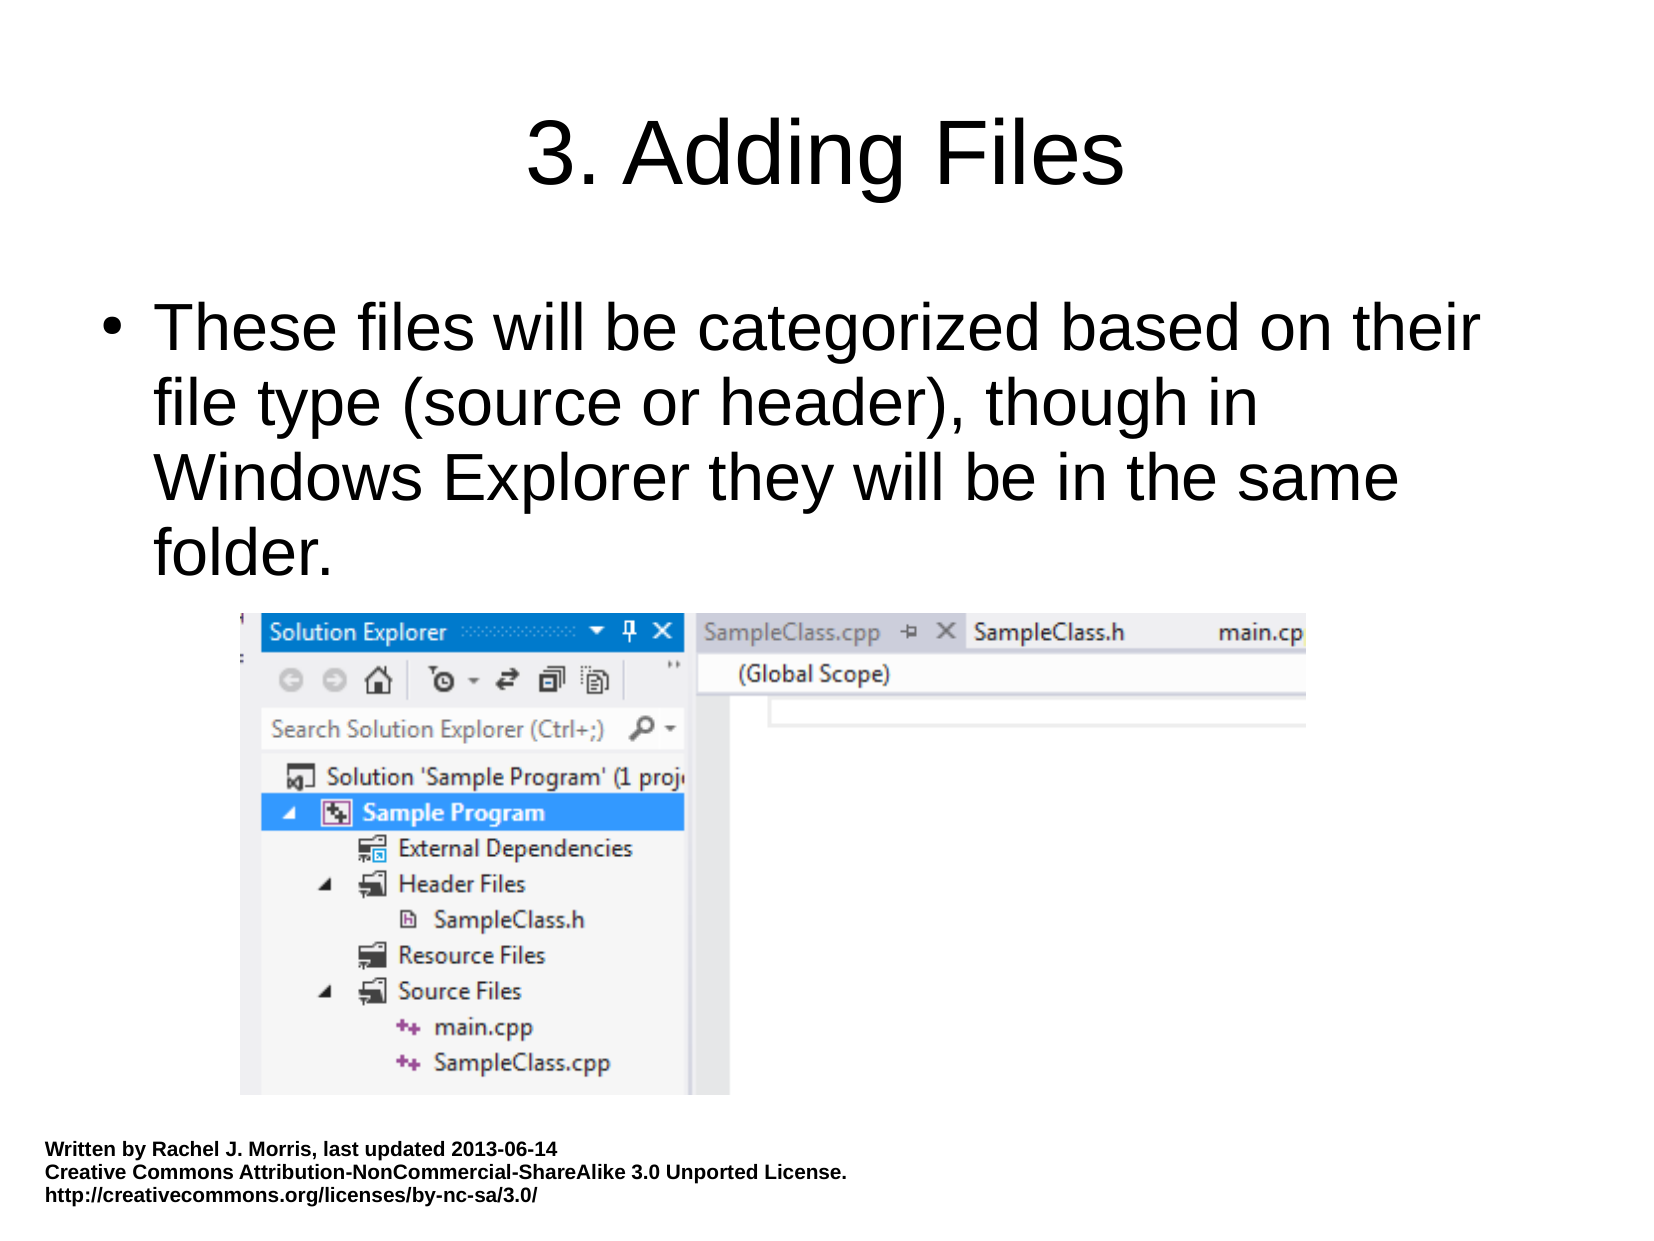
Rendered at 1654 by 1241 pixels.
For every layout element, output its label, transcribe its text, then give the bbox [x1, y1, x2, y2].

title 3. Adding Files [82, 49, 1571, 257]
picture [240, 613, 1306, 1096]
list These files will be categorized based on their file type (source or header), though in Windows Explorer they will be in the same folder. [82, 290, 1538, 1010]
